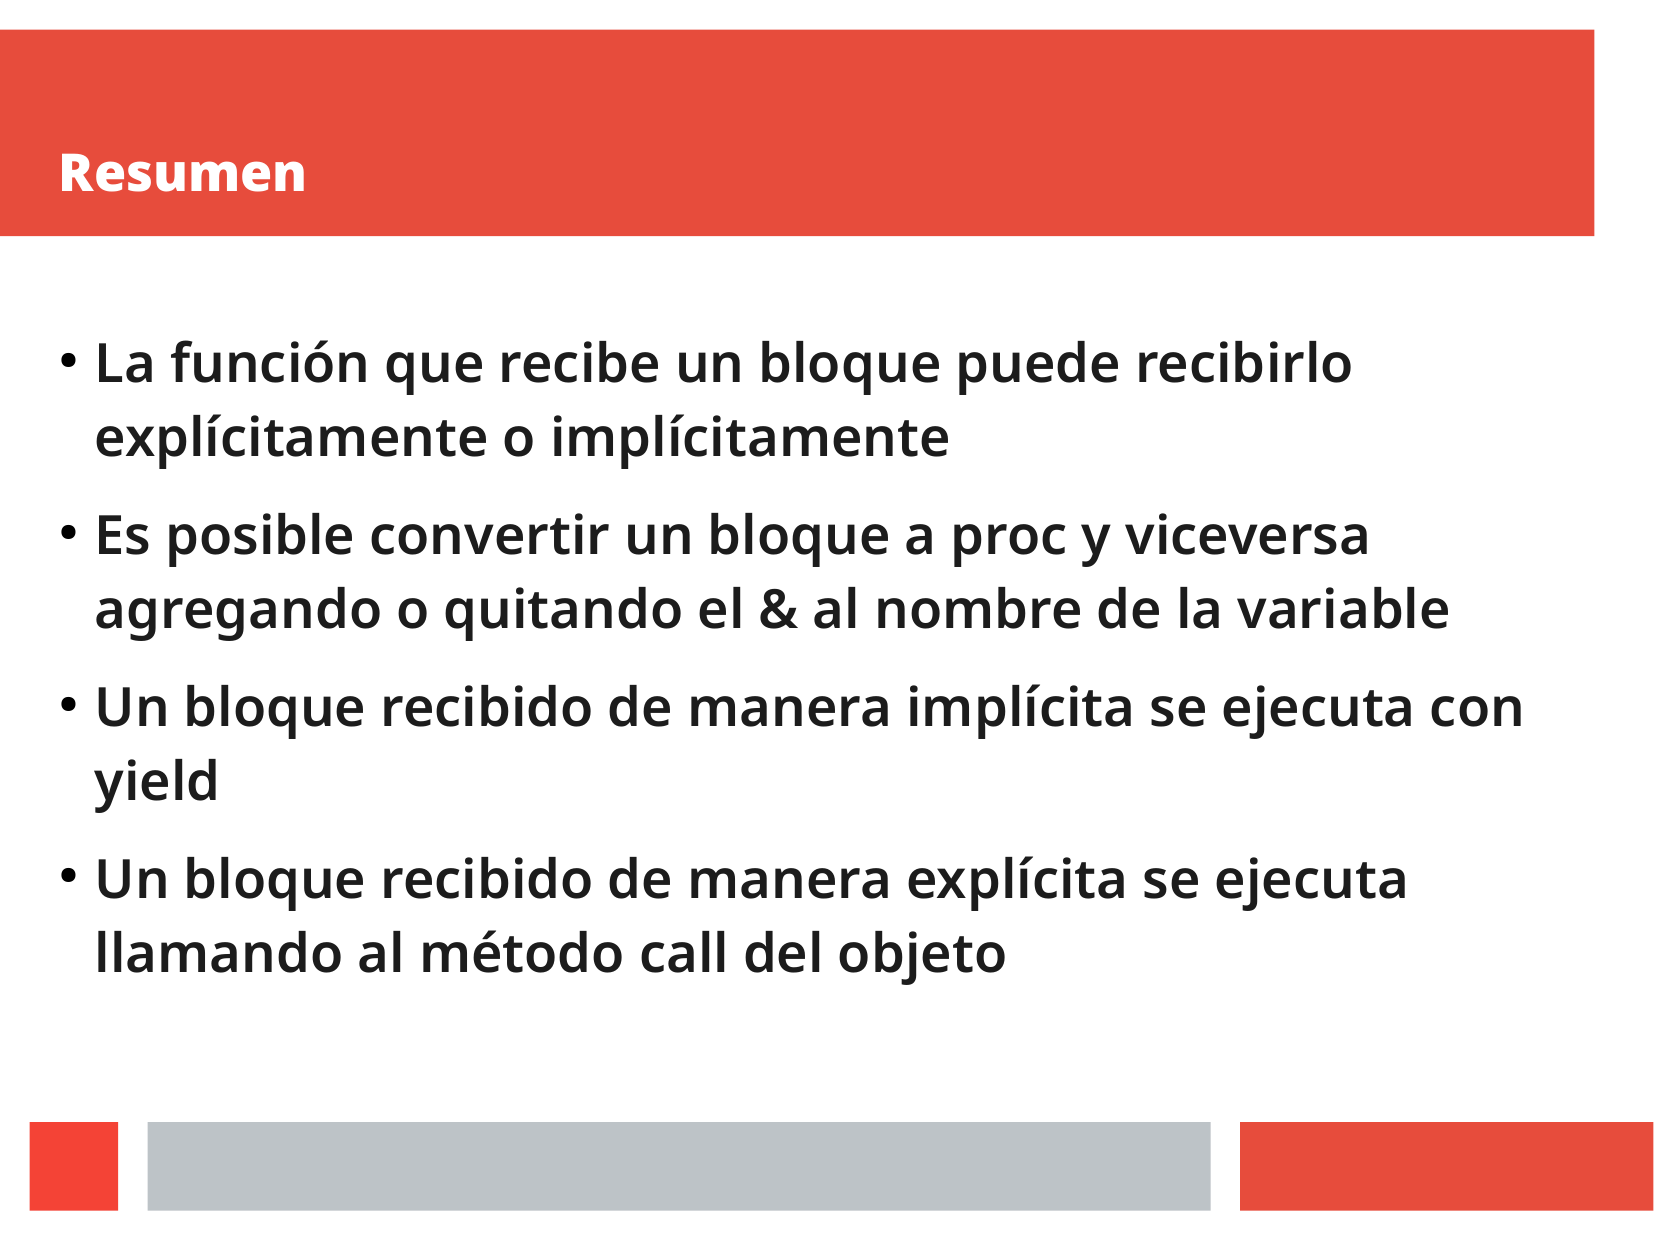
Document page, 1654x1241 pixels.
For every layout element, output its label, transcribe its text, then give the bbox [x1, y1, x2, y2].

title Resumen [59, 59, 1595, 207]
list La función que recibe un bloque puede recibirlo explícitamente o implícitamente Es posible convertir un bloque a proc y viceversa agregando o quitando el & al nombre de la variable Un bloque recibido de manera implícita se ejecuta con yield Un bloque recibido de manera explícita se ejecuta llamando al método call del objeto [59, 324, 1565, 1093]
